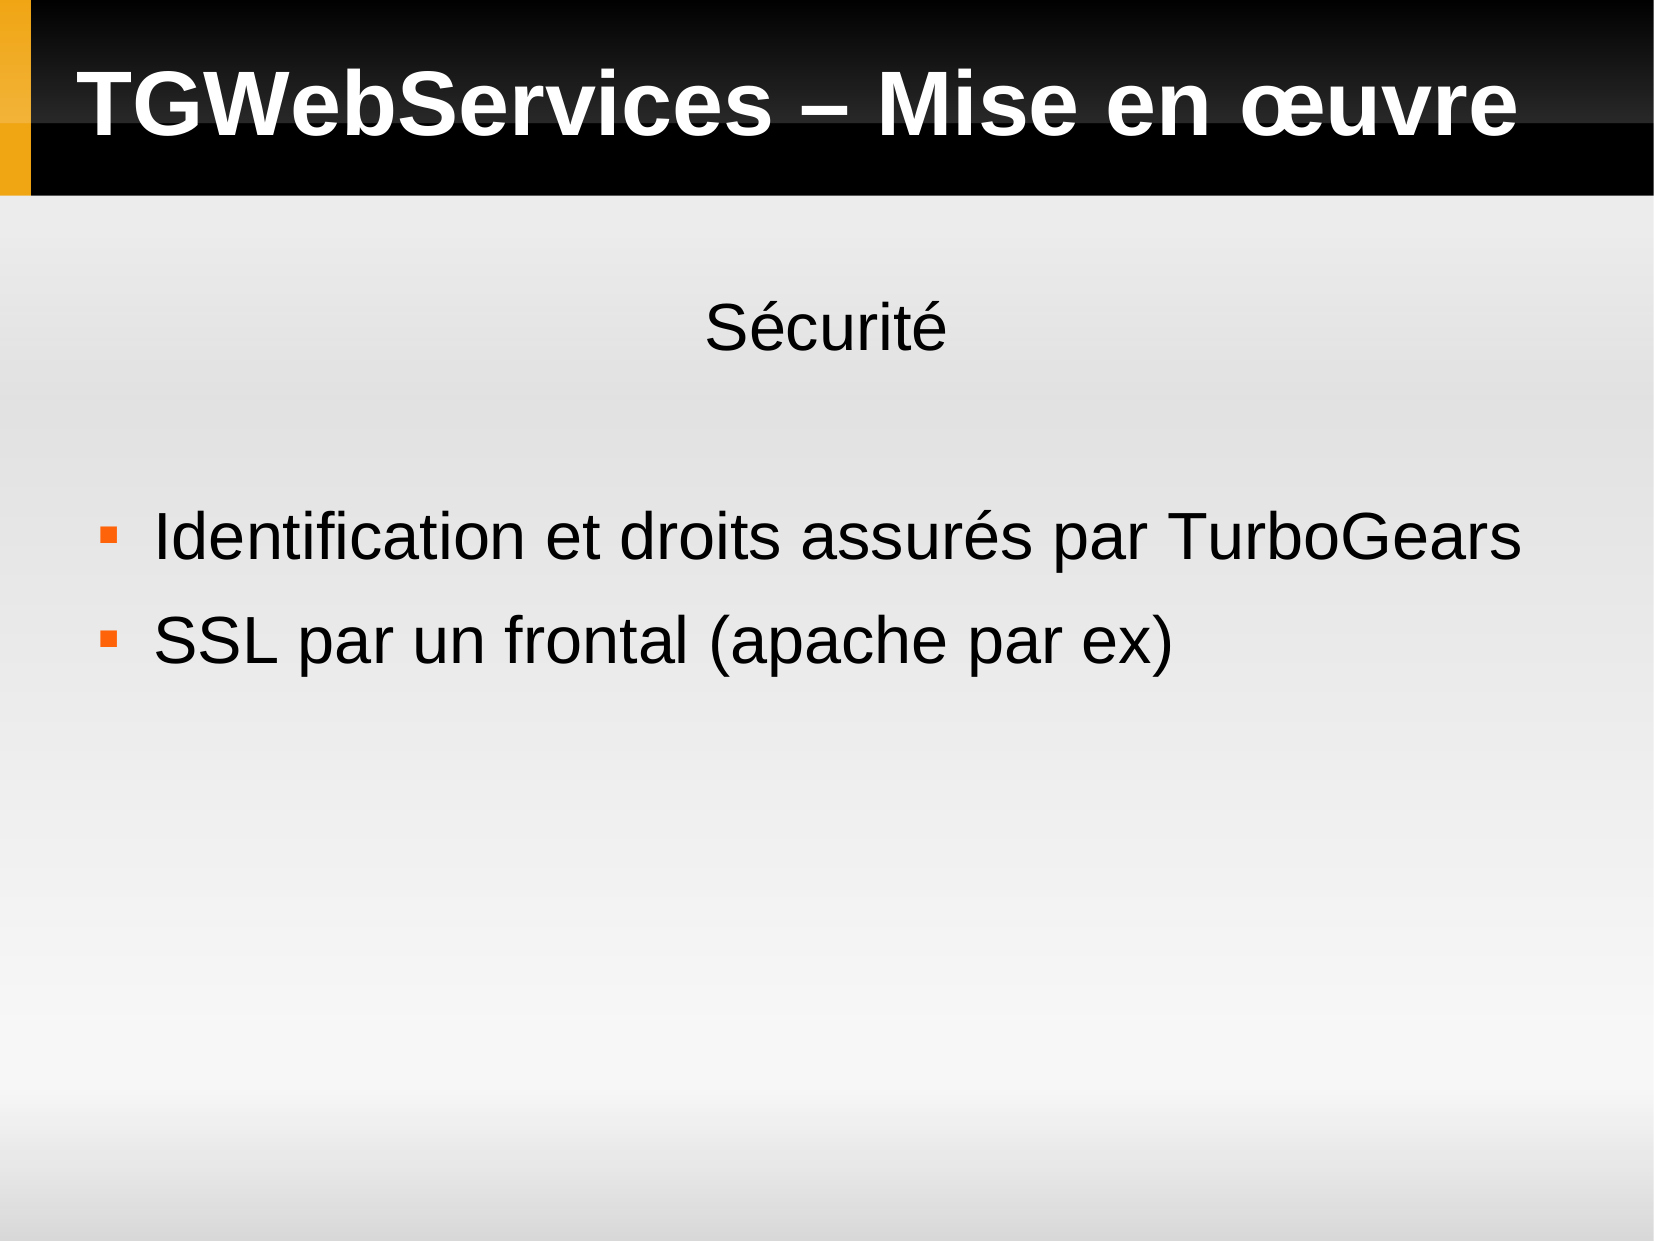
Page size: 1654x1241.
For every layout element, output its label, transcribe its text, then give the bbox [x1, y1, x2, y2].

picture [0, 0, 1654, 1241]
title TGWebServices – Mise en œuvre [76, 7, 1565, 200]
list Sécurité Identification et droits assurés par TurboGears SSL par un frontal (apache par ex) [82, 290, 1571, 1094]
